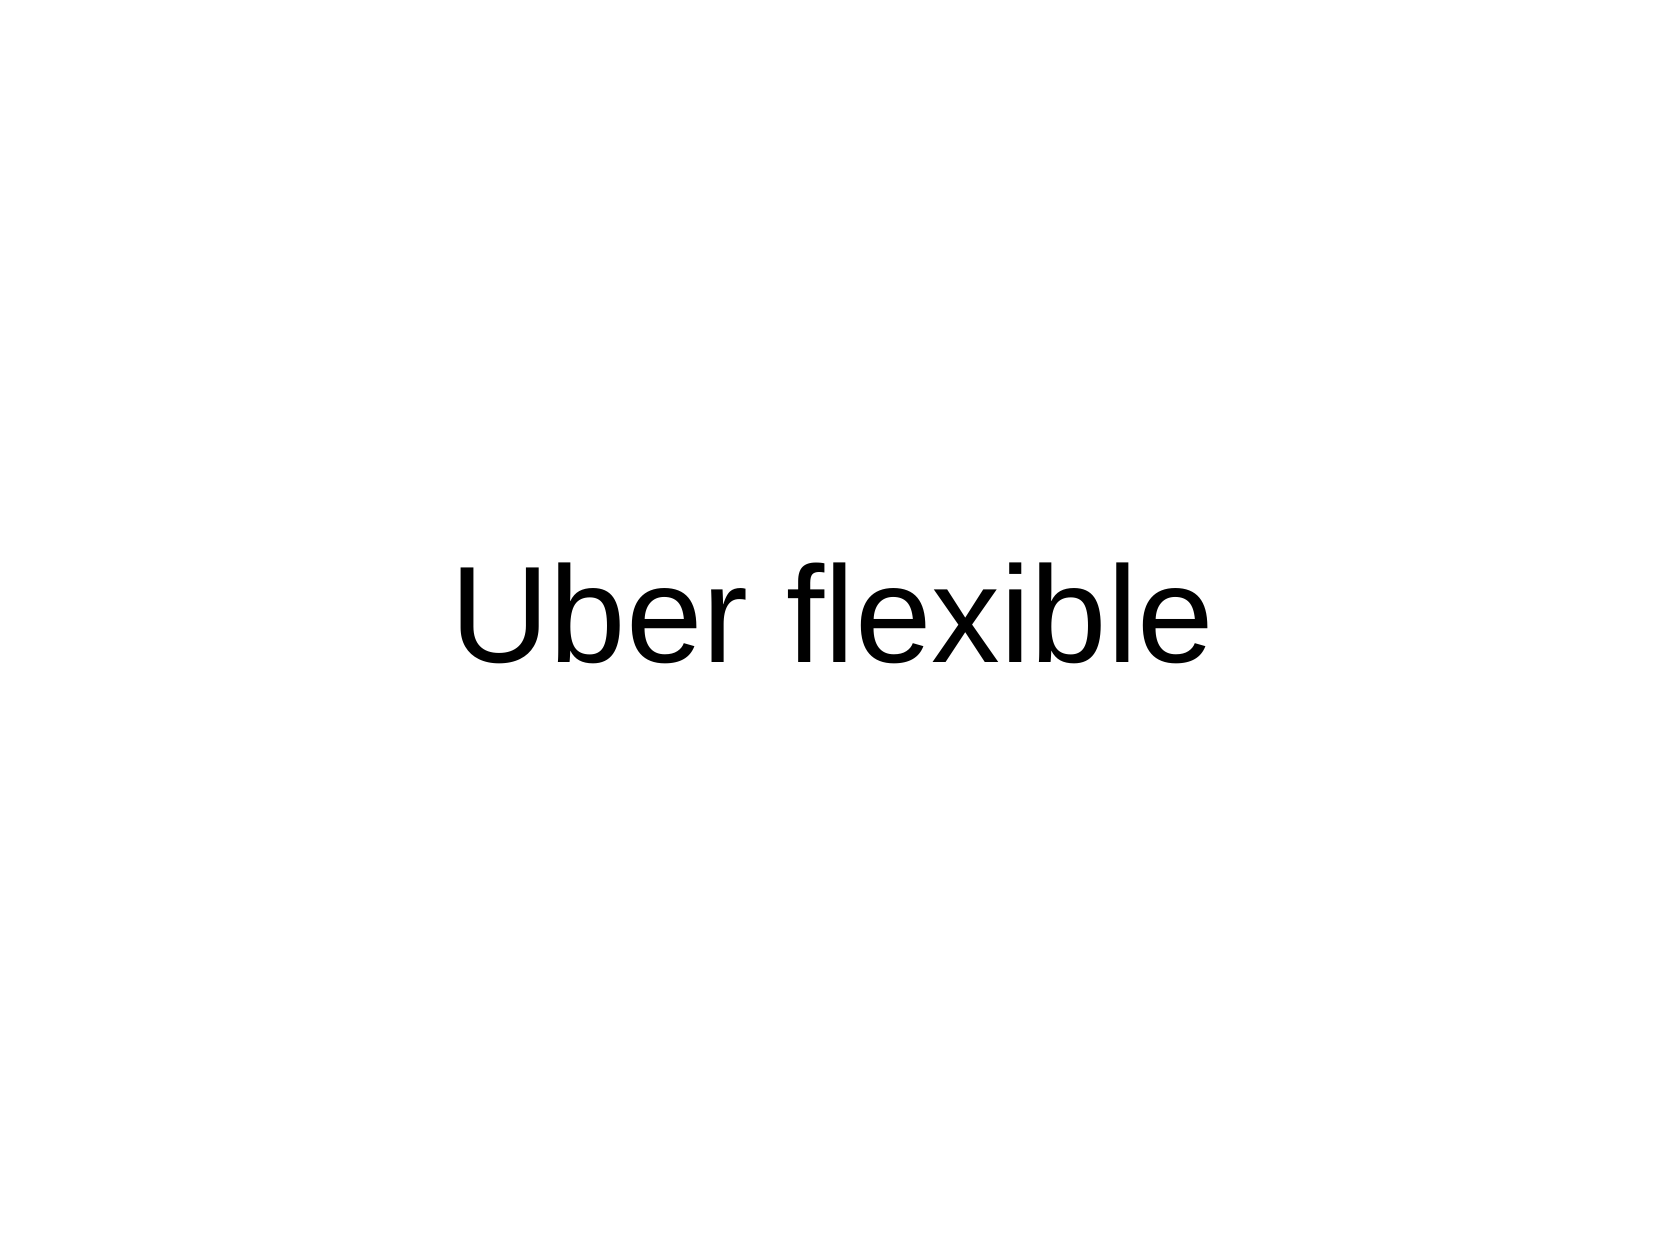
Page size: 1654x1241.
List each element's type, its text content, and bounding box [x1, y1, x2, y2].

title Uber flexible [88, 413, 1577, 816]
